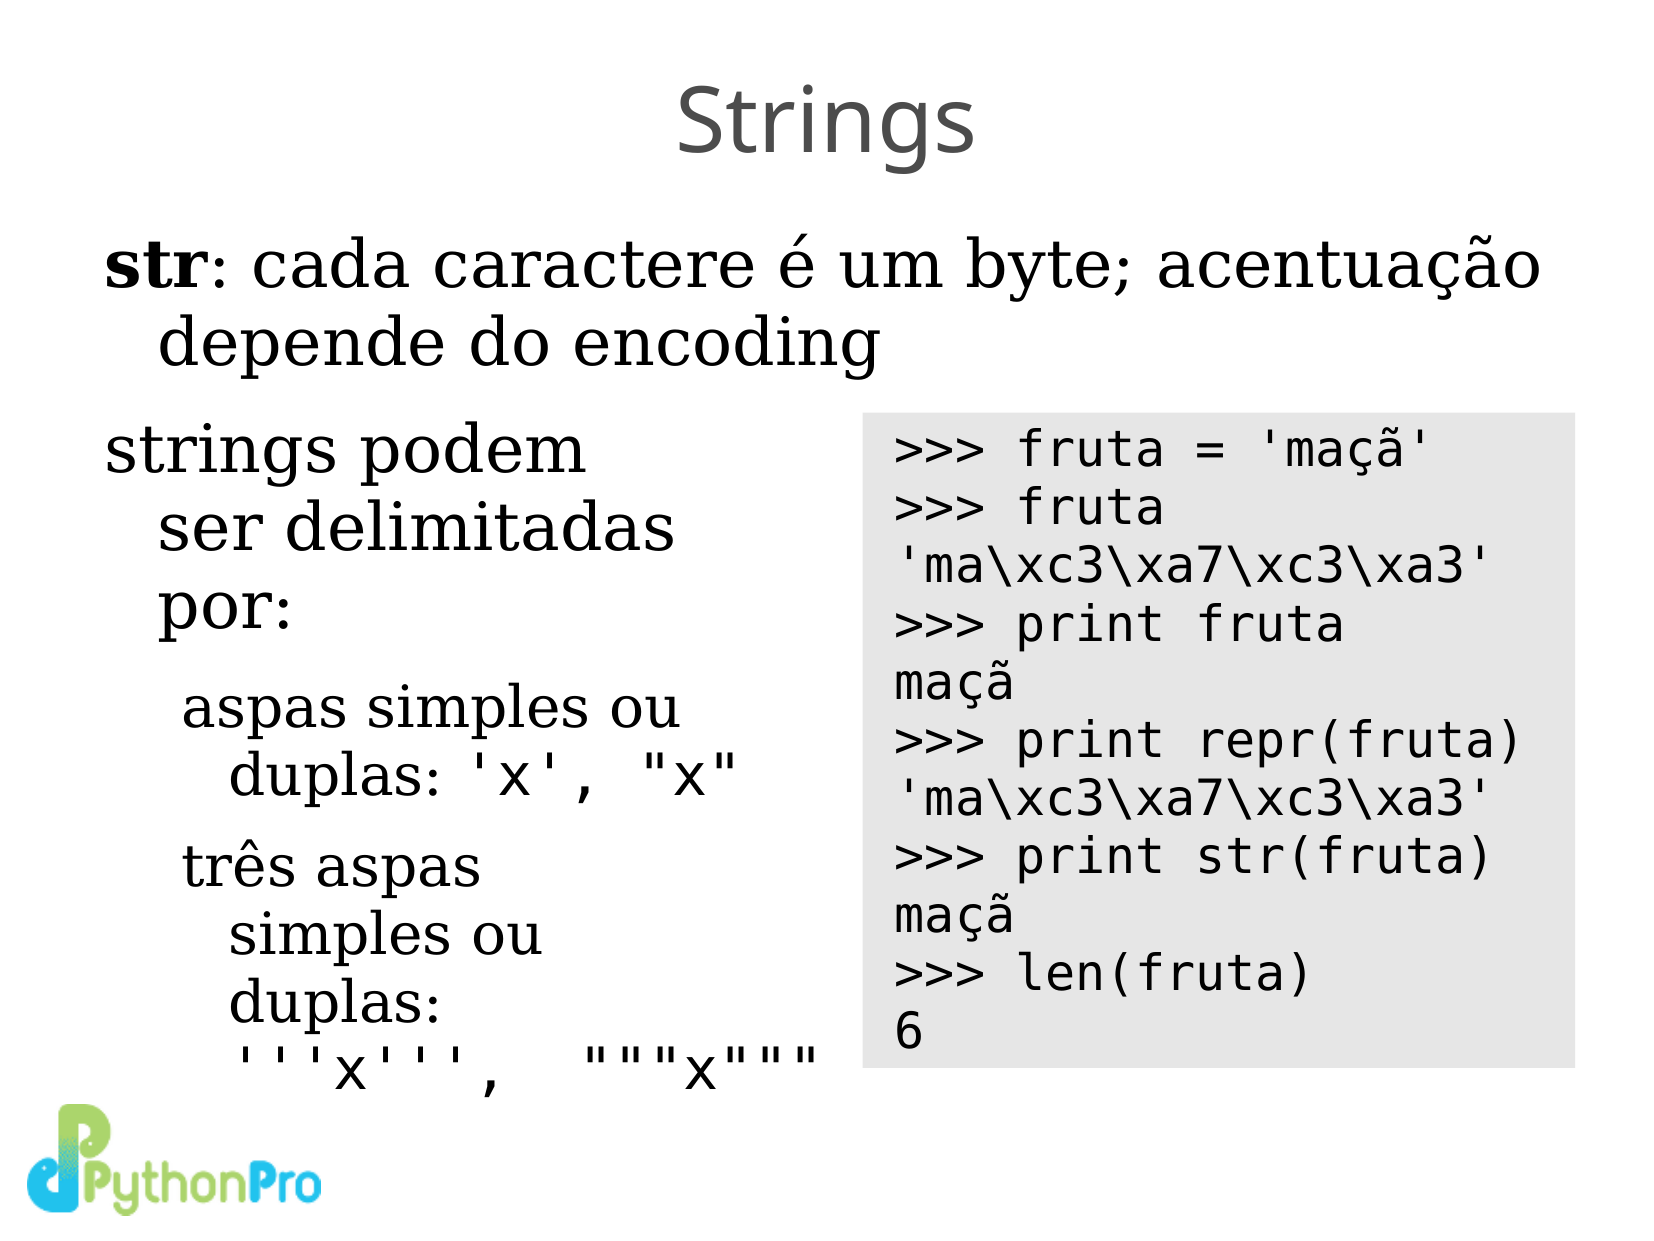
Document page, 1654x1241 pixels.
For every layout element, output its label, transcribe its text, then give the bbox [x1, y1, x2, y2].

text_box >>> fruta = 'maçã' >>> fruta 'ma\xc3\xa7\xc3\xa3' >>> print fruta maçã >>> print repr(fruta) 'ma\xc3\xa7\xc3\xa3' >>> print str(fruta) maçã >>> len(fruta) 6 [862, 412, 1576, 1068]
list str: cada caractere é um byte; acentuação depende do encoding strings podem ser delimitadas por: aspas simples ou duplas: 'x', "x" três aspas simples ou duplas: '''x''', """x""" [86, 225, 1576, 1106]
picture [27, 1104, 321, 1216]
title Strings [82, 13, 1571, 222]
